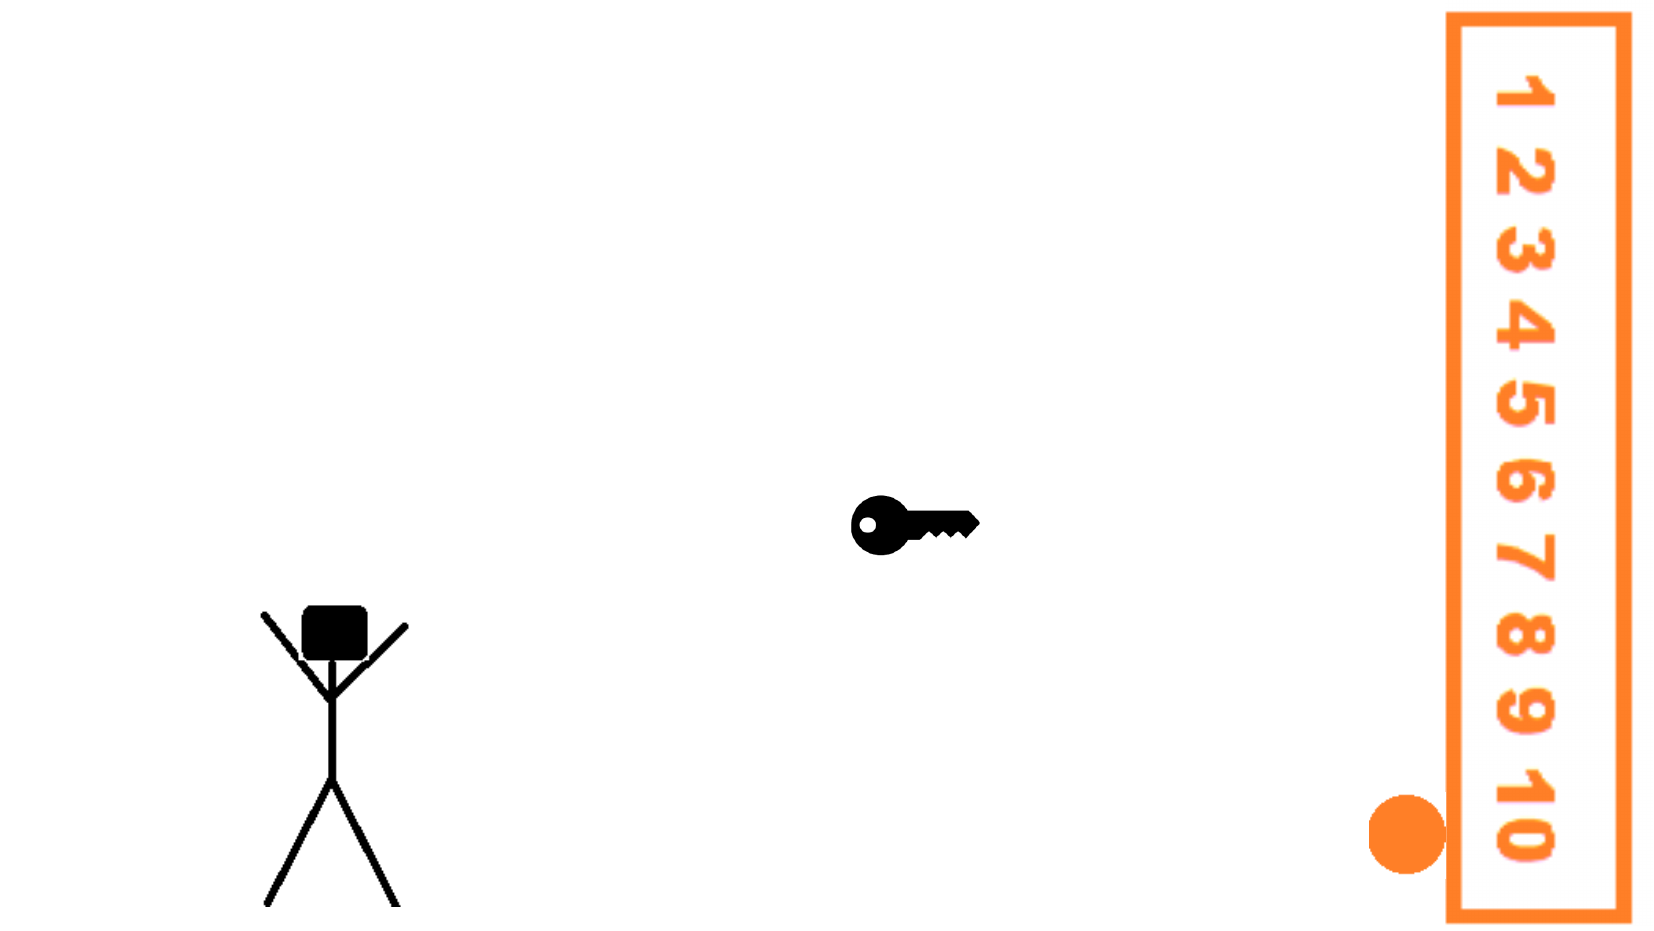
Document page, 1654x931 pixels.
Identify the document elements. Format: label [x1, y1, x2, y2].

picture [1369, 0, 1654, 926]
picture [850, 460, 981, 591]
picture [239, 590, 426, 907]
